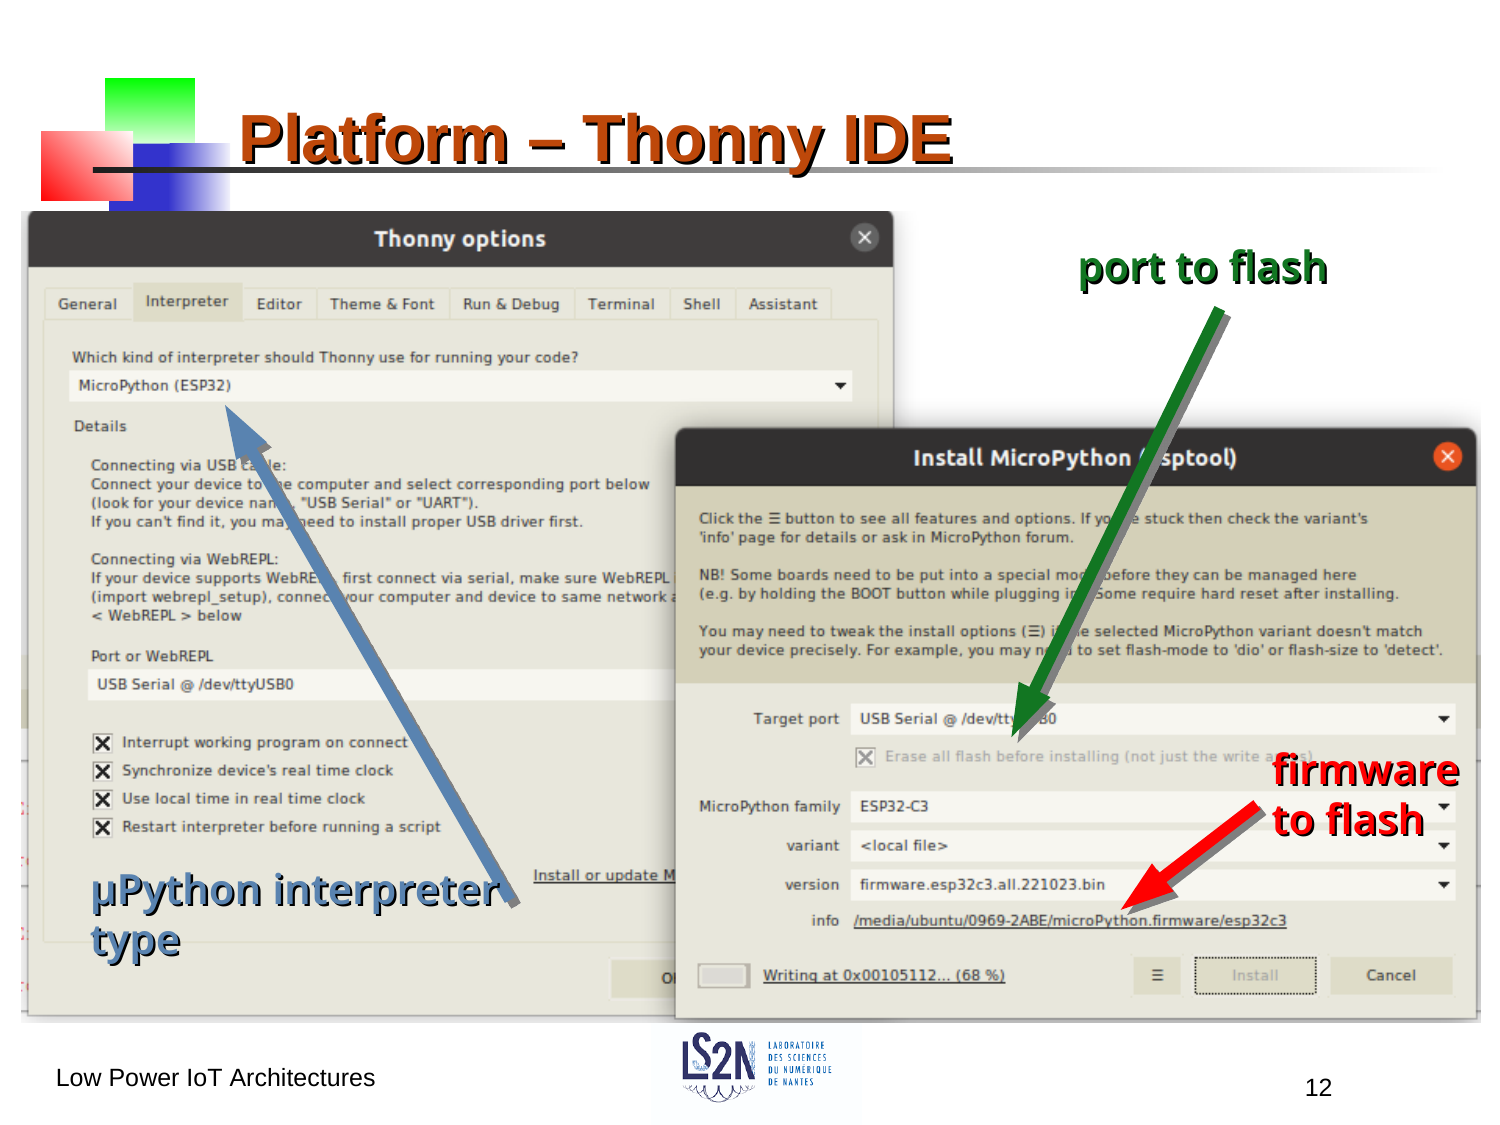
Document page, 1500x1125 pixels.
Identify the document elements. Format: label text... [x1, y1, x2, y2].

title Platform – Thonny IDE [110, 86, 1030, 183]
picture [21, 211, 1481, 1125]
text_box µPython interpreter type [75, 855, 586, 970]
text_box port to flash [1062, 232, 1402, 303]
text_box firmware to flash [1256, 735, 1481, 850]
